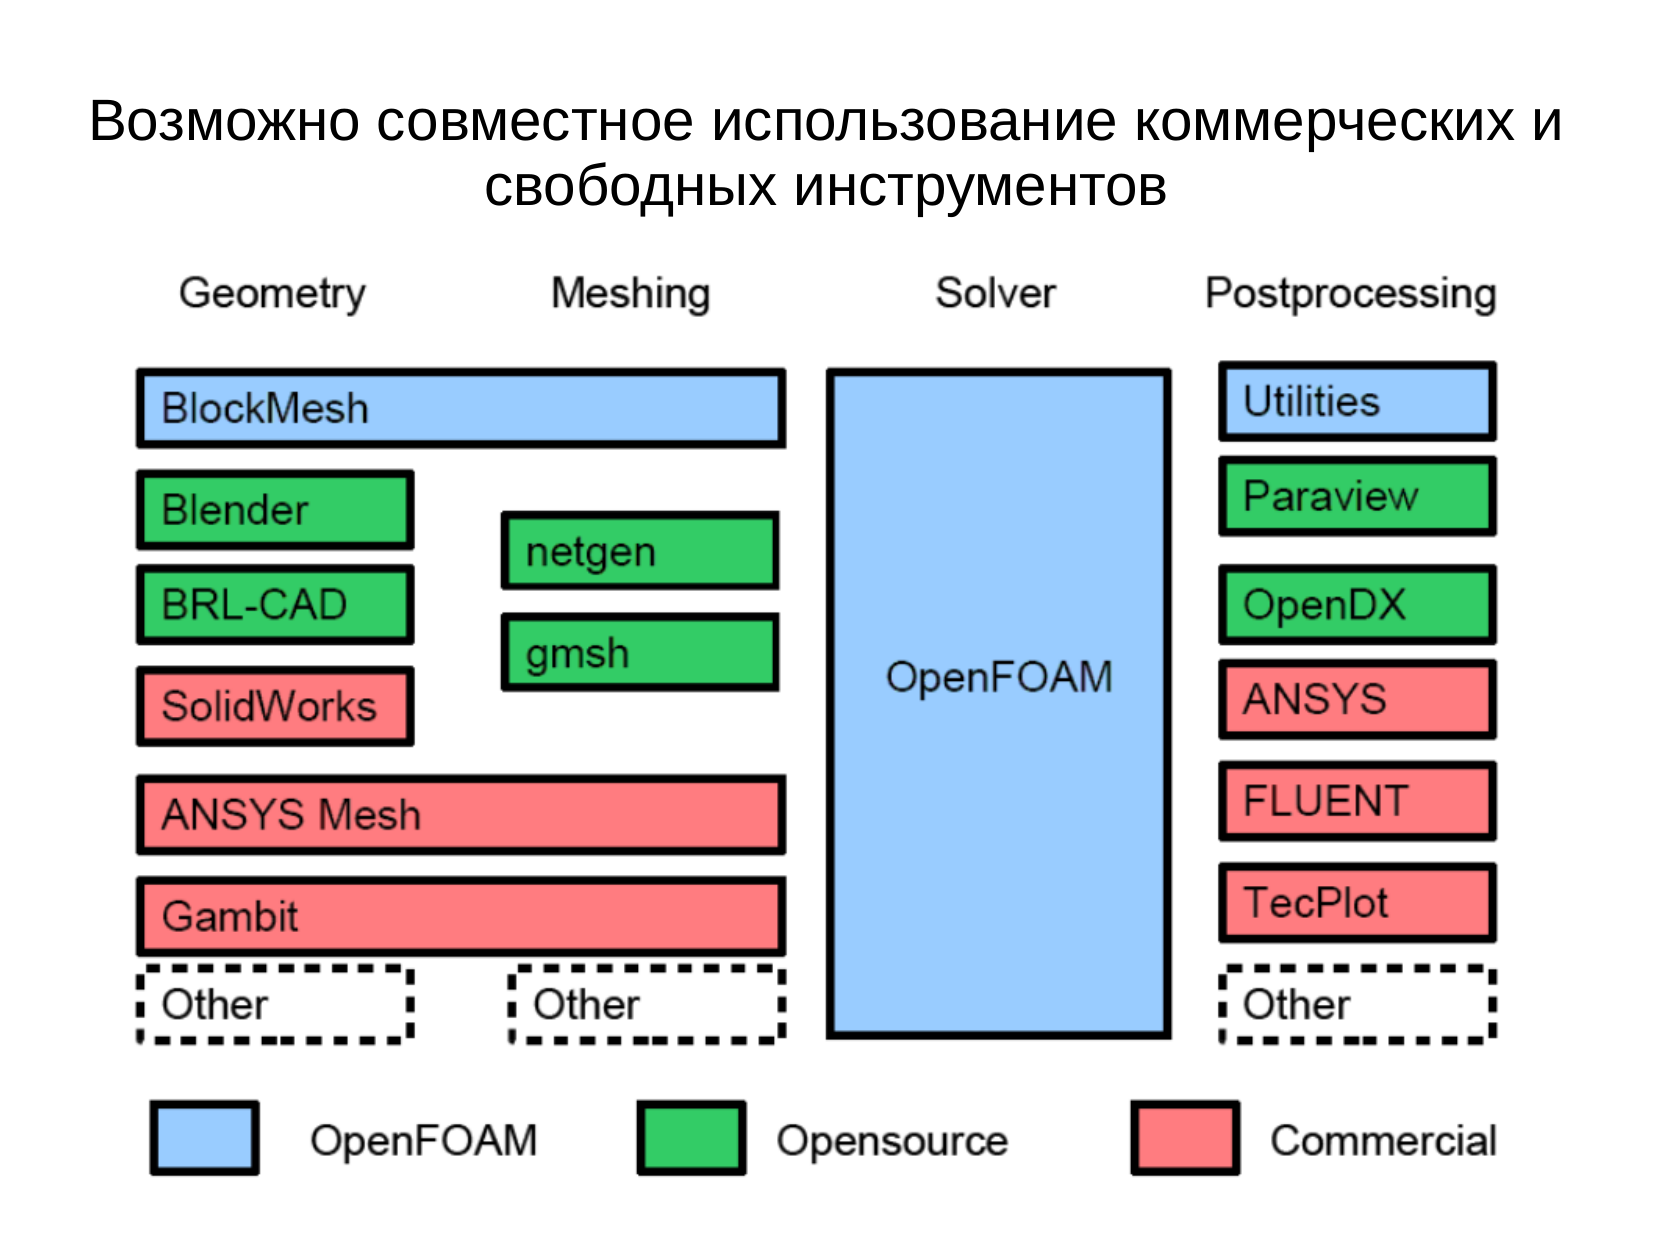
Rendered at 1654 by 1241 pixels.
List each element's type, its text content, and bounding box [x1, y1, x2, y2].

picture [115, 259, 1542, 1209]
title Возможно совместное использование коммерческих и свободных инструментов [82, 49, 1571, 257]
